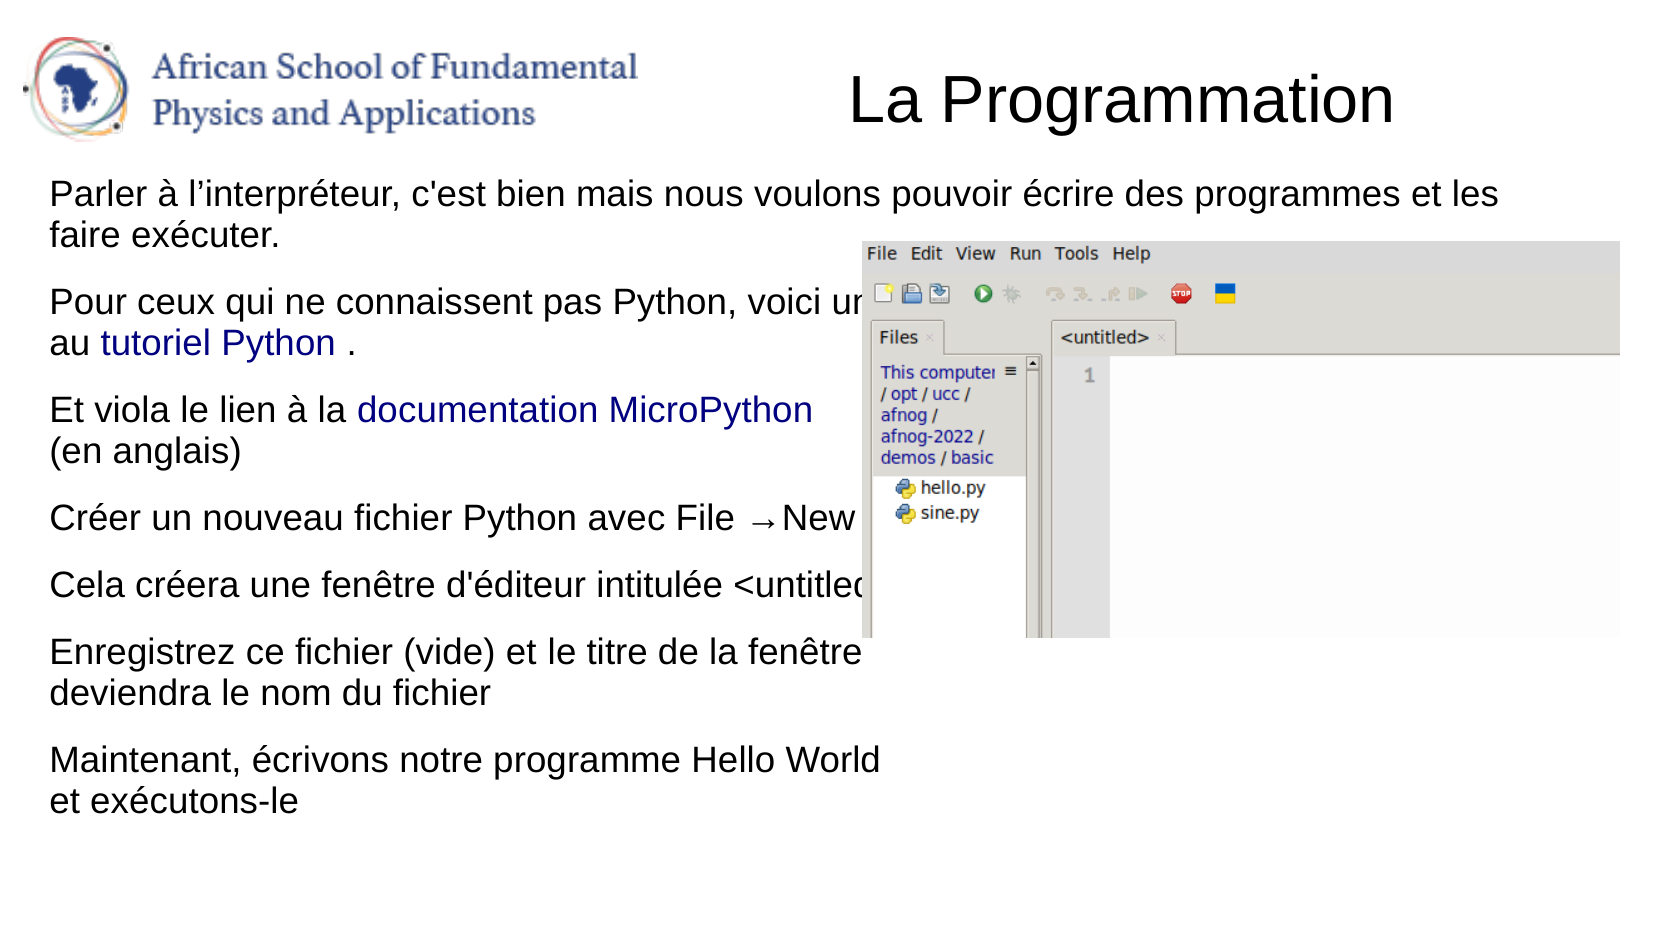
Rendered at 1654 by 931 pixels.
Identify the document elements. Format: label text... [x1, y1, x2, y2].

list Parler à l’interpréteur, c'est bien mais nous voulons pouvoir écrire des programmes et les faire exécuter. Pour ceux qui ne connaissent pas Python, voici un lien au tutoriel Python . Et viola le lien à la documentation MicroPython (en anglais) Créer un nouveau fichier Python avec File →New Cela créera une fenêtre d'éditeur intitulée <untitled> Enregistrez ce fichier (vide) et le titre de la fenêtre deviendra le nom du fichier Maintenant, écrivons notre programme Hello World et exécutons-le [49, 173, 1538, 826]
picture [862, 241, 1620, 638]
title La Programmation [635, 21, 1610, 177]
picture [23, 37, 635, 142]
